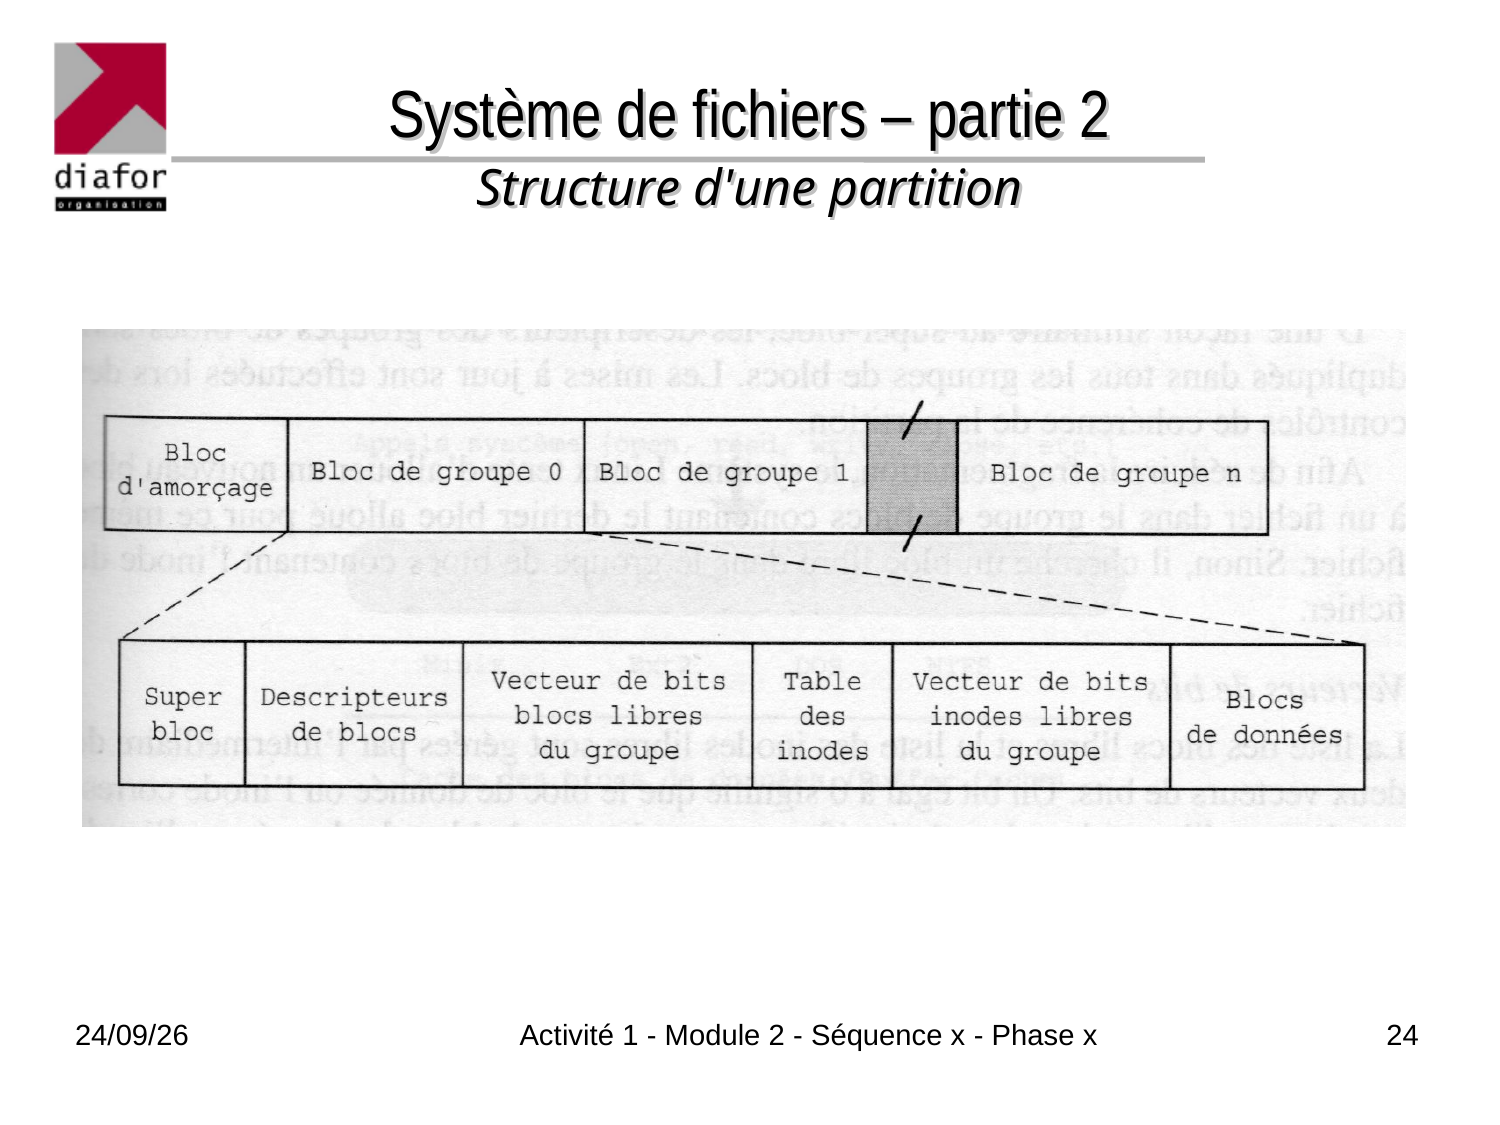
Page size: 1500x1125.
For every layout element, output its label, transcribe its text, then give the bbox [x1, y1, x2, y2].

picture [82, 329, 1406, 827]
title Système de fichiers – partie 2 Structure d'une partition [75, 45, 1426, 250]
picture [53, 42, 168, 213]
